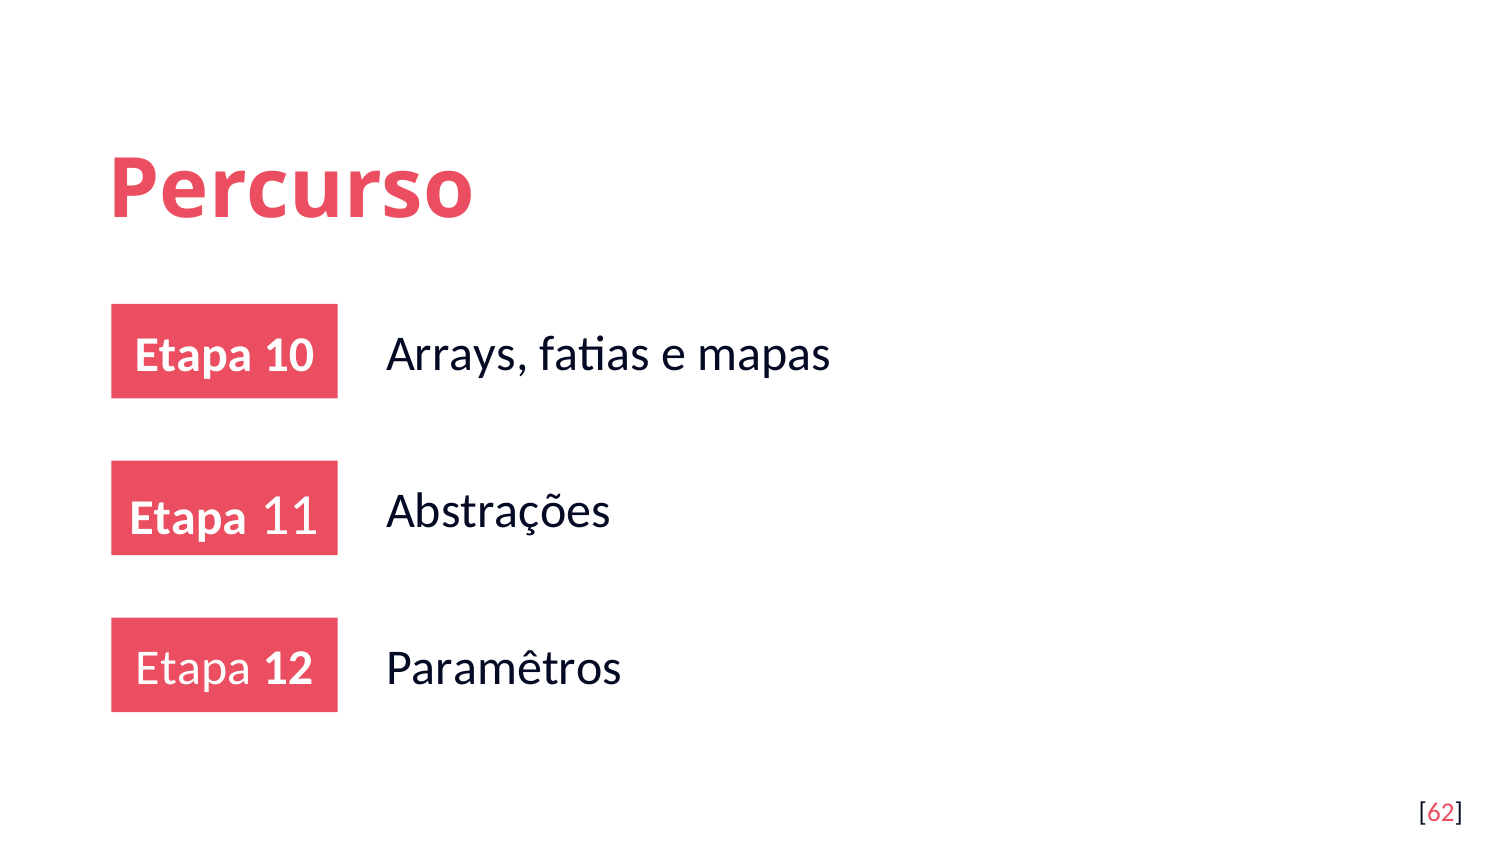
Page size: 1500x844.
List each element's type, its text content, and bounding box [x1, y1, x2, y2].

text_box Etapa 10 [111, 303, 338, 399]
text_box Etapa 12 [111, 617, 338, 713]
text_box Abstrações [371, 470, 1384, 546]
text_box Percurso [92, 104, 1309, 243]
text_box Paramêtros [371, 627, 1384, 703]
slide_number [62] [1403, 779, 1494, 844]
text_box Etapa 11 [111, 460, 338, 556]
text_box Arrays, fatias e mapas [371, 313, 1384, 389]
